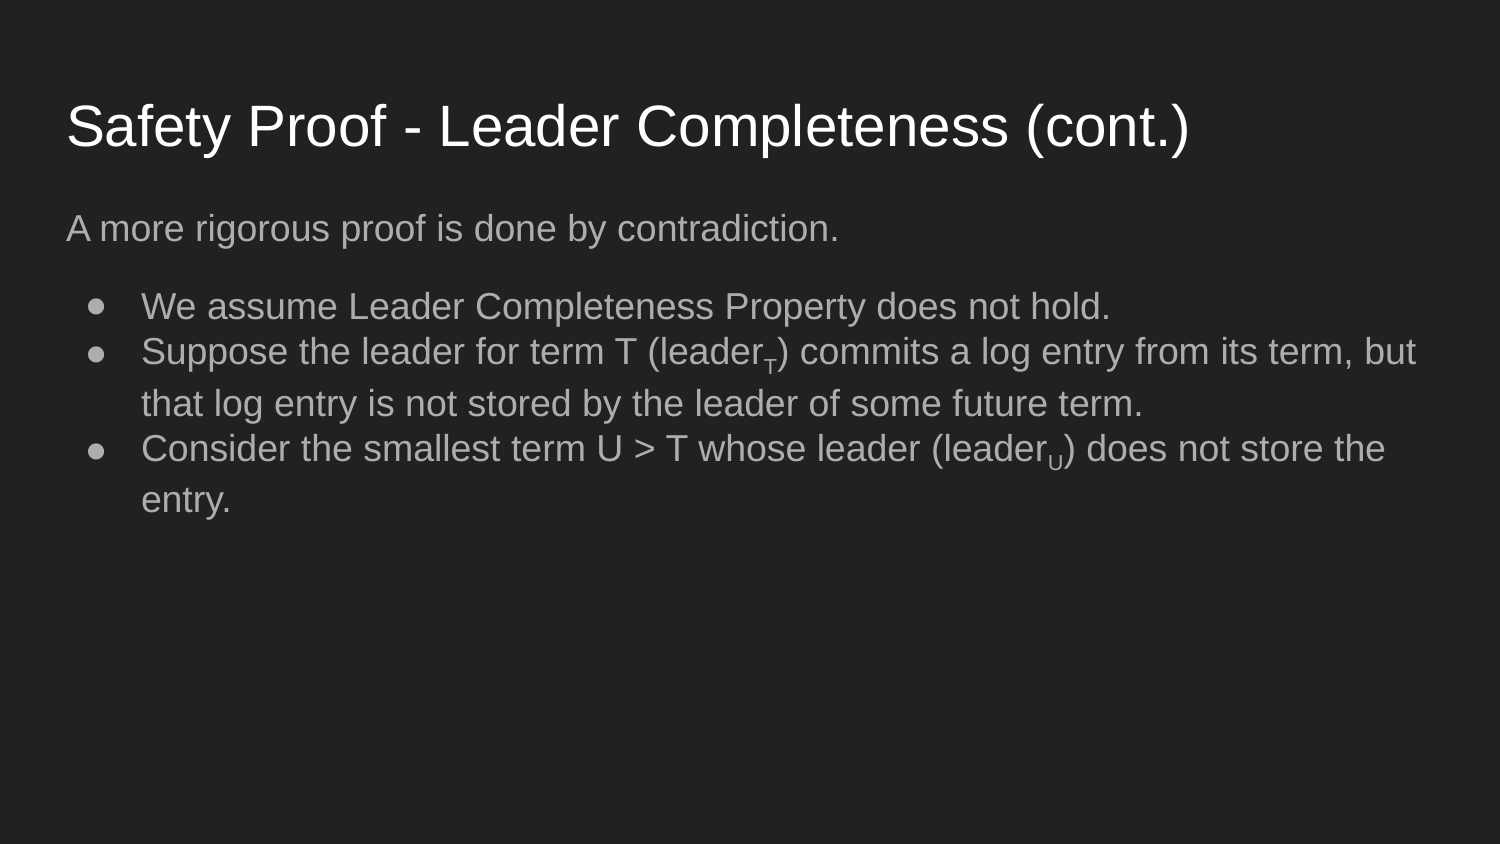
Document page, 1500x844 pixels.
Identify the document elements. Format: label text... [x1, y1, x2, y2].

list A more rigorous proof is done by contradiction. We assume Leader Completeness Property does not hold. Suppose the leader for term T (leaderT) commits a log entry from its term, but that log entry is not stored by the leader of some future term. Consider the smallest term U > T whose leader (leaderU) does not store the entry. [51, 189, 1449, 750]
title Safety Proof - Leader Completeness (cont.) [51, 72, 1449, 167]
